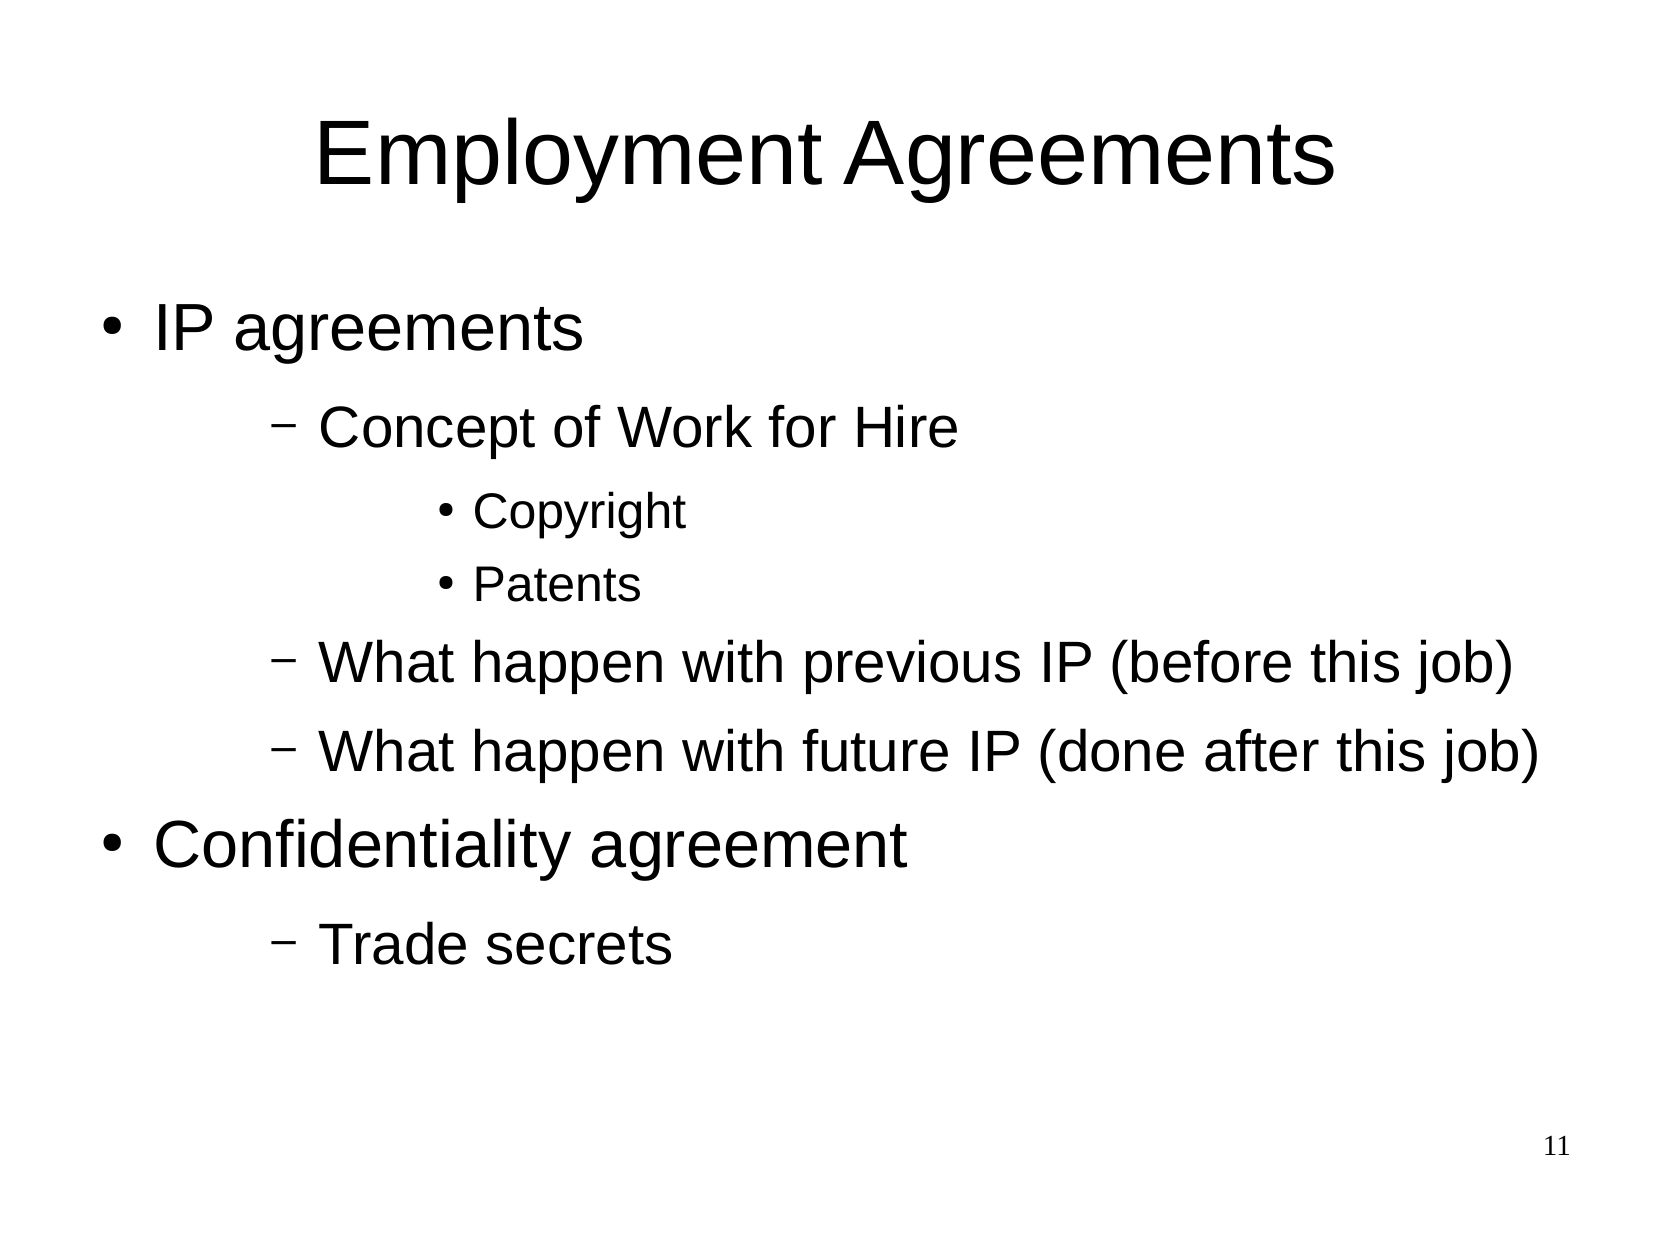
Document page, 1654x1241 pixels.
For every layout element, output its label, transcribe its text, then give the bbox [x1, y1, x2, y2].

list IP agreements Concept of Work for Hire Copyright Patents What happen with previous IP (before this job) What happen with future IP (done after this job) Confidentiality agreement Trade secrets [82, 290, 1571, 1094]
title Employment Agreements [82, 49, 1571, 257]
